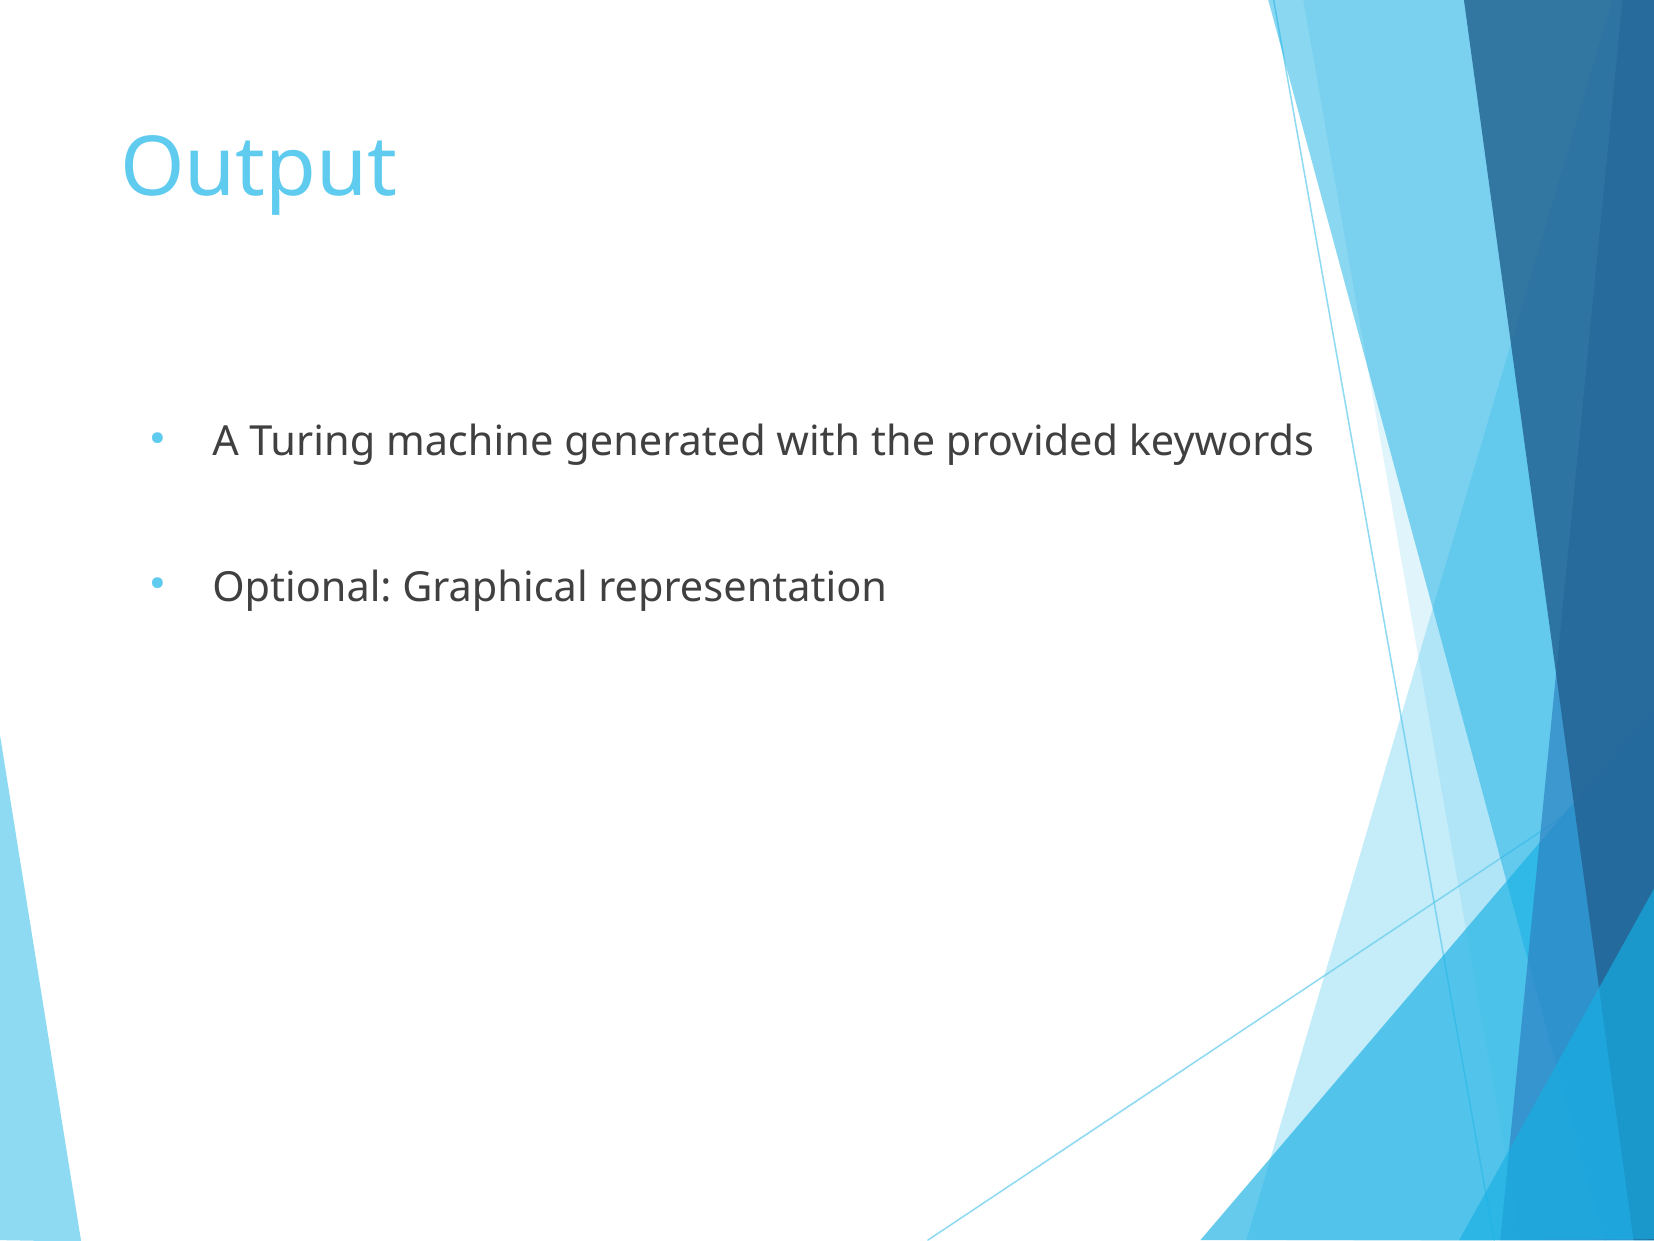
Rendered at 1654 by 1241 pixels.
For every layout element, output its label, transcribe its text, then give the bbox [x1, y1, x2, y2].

title Output [105, 105, 931, 313]
list A Turing machine generated with the provided keywords Optional: Graphical representation [135, 406, 1341, 1127]
